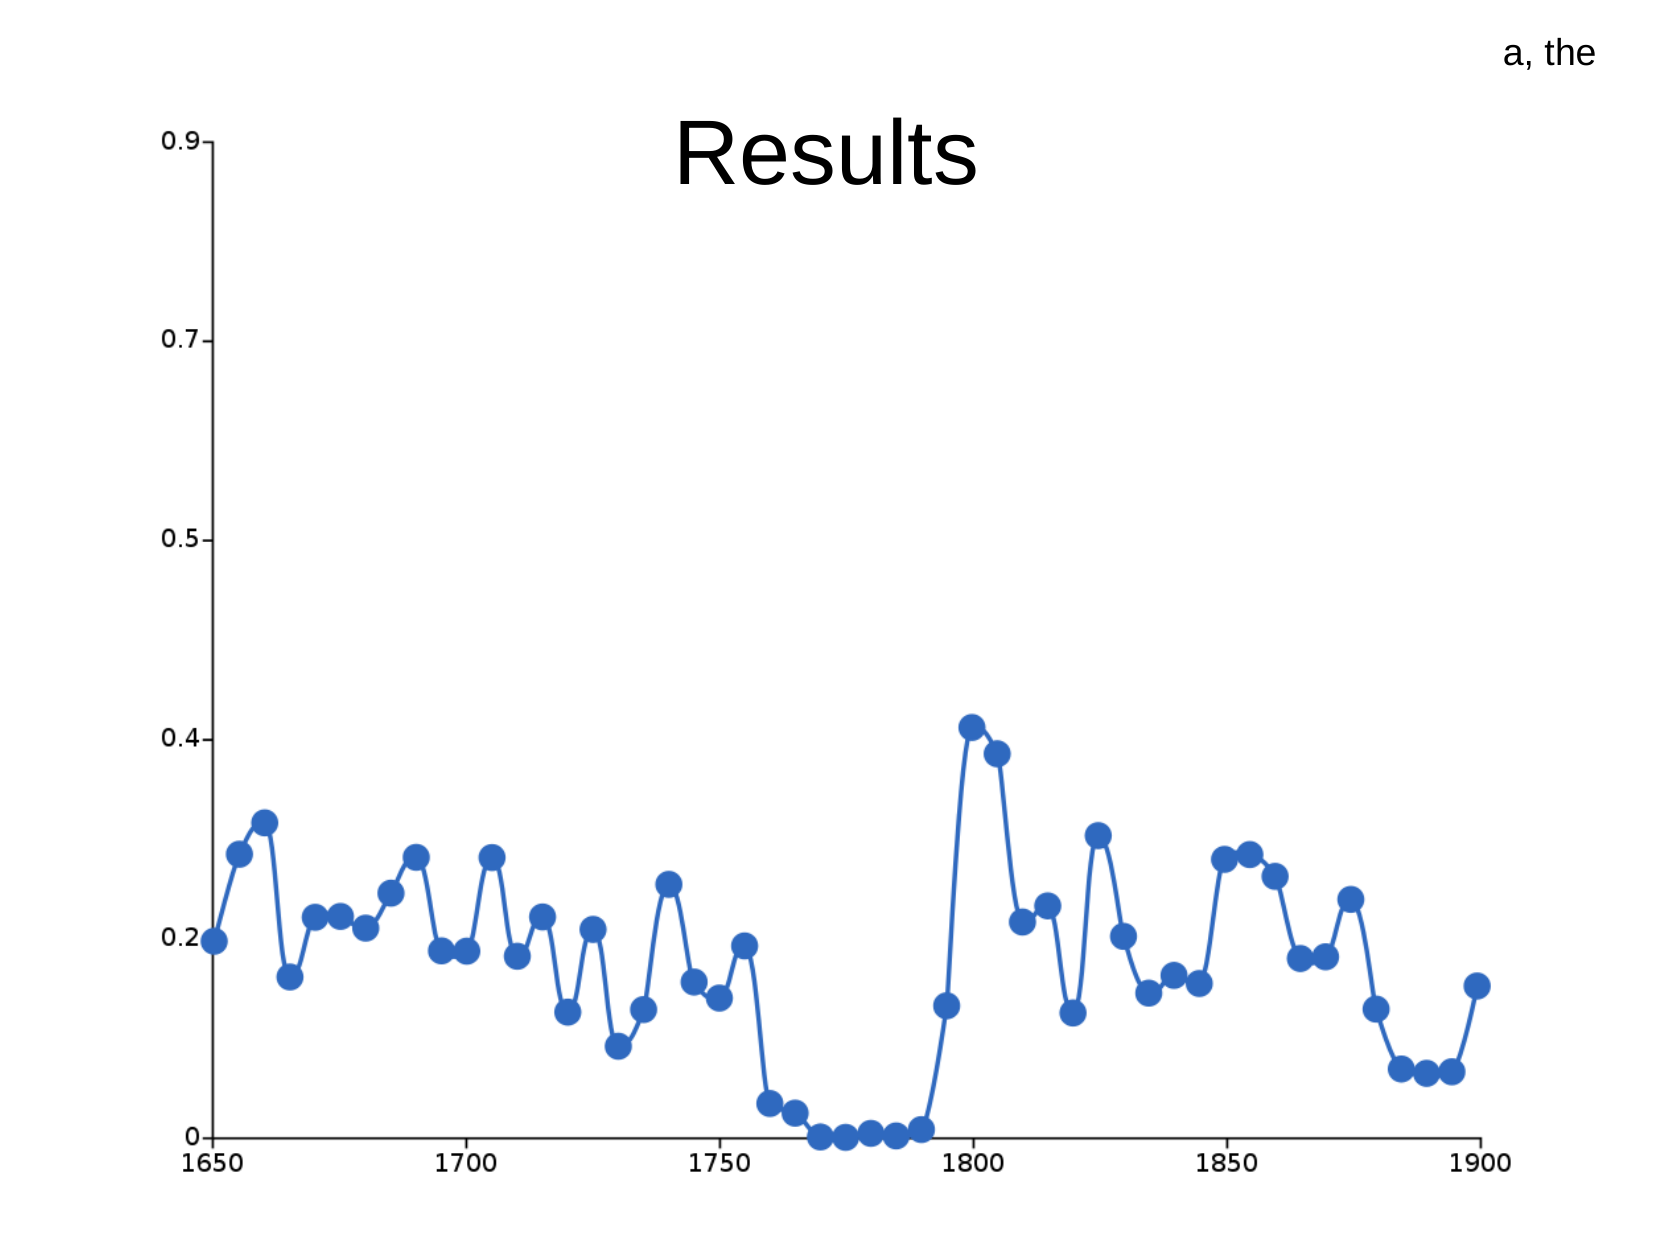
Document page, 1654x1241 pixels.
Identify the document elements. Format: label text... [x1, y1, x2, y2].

title Results [82, 49, 1571, 257]
text_box a, the [1488, 23, 1630, 85]
picture [149, 257, 1524, 1193]
